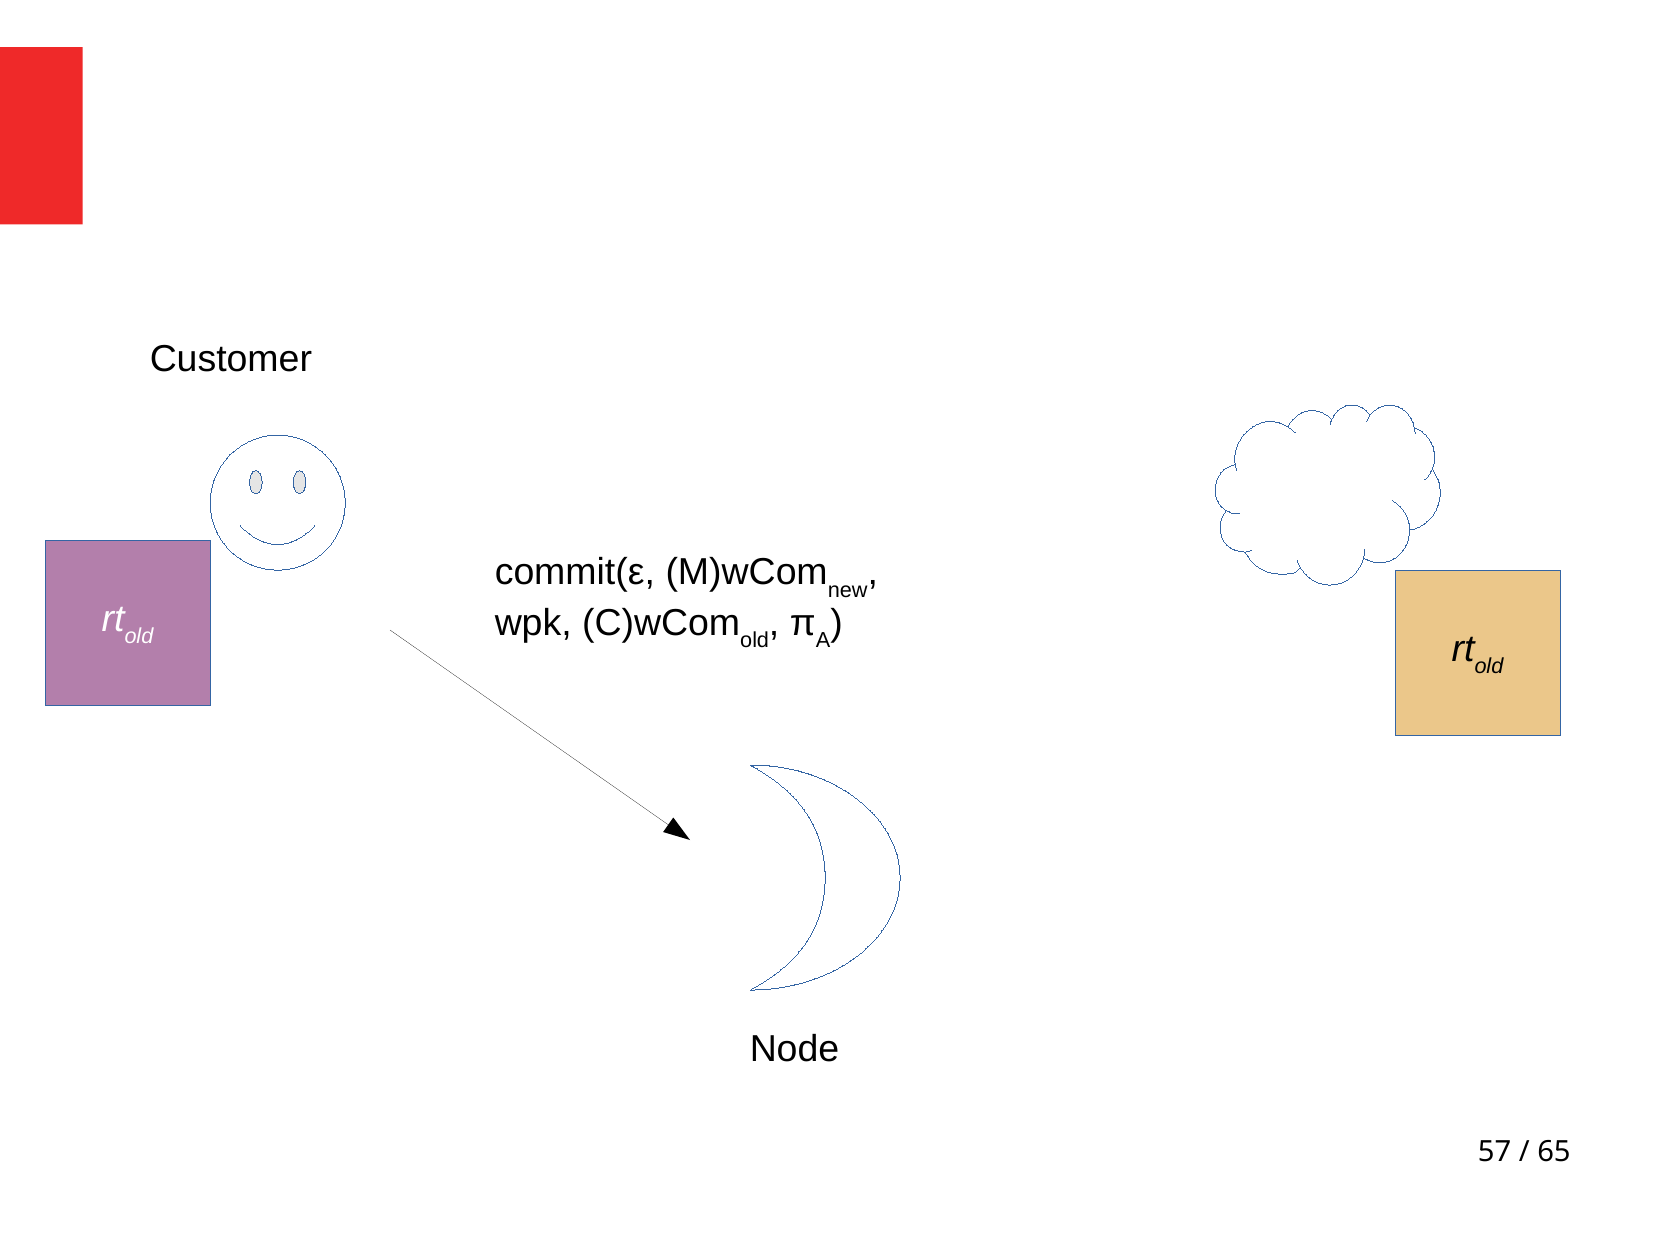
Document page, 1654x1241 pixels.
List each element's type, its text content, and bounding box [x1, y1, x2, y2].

text_box [750, 765, 901, 991]
text_box Customer [135, 330, 406, 387]
text_box rtold [45, 540, 211, 706]
text_box Node [735, 1020, 1051, 1077]
text_box [1215, 405, 1441, 586]
text_box [210, 435, 346, 571]
text_box rtold [1395, 570, 1561, 736]
text_box commit(ε, (M)wComnew, wpk, (C)wComold, πA) [480, 543, 976, 661]
